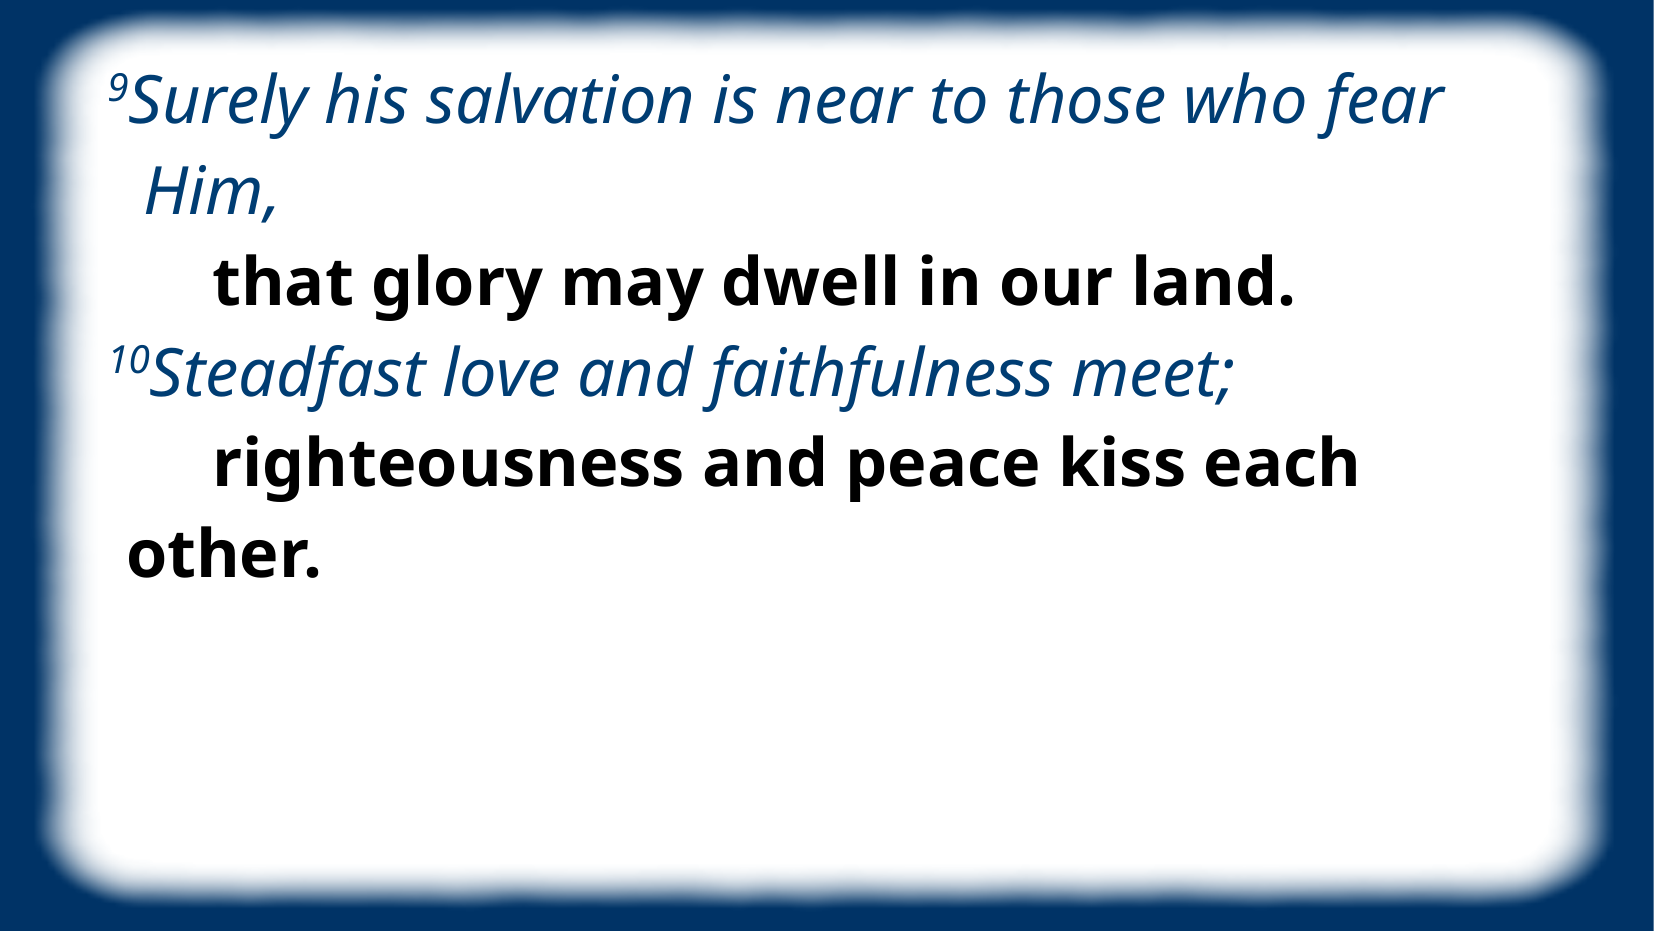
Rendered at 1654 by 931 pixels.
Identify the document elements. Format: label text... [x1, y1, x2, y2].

picture [0, 0, 1654, 931]
text_box 9Surely his salvation is near to those who fear Him, that glory may dwell in our land. 10Steadfast love and faithfulness meet; righteousness and peace kiss each other. [92, 45, 1546, 504]
